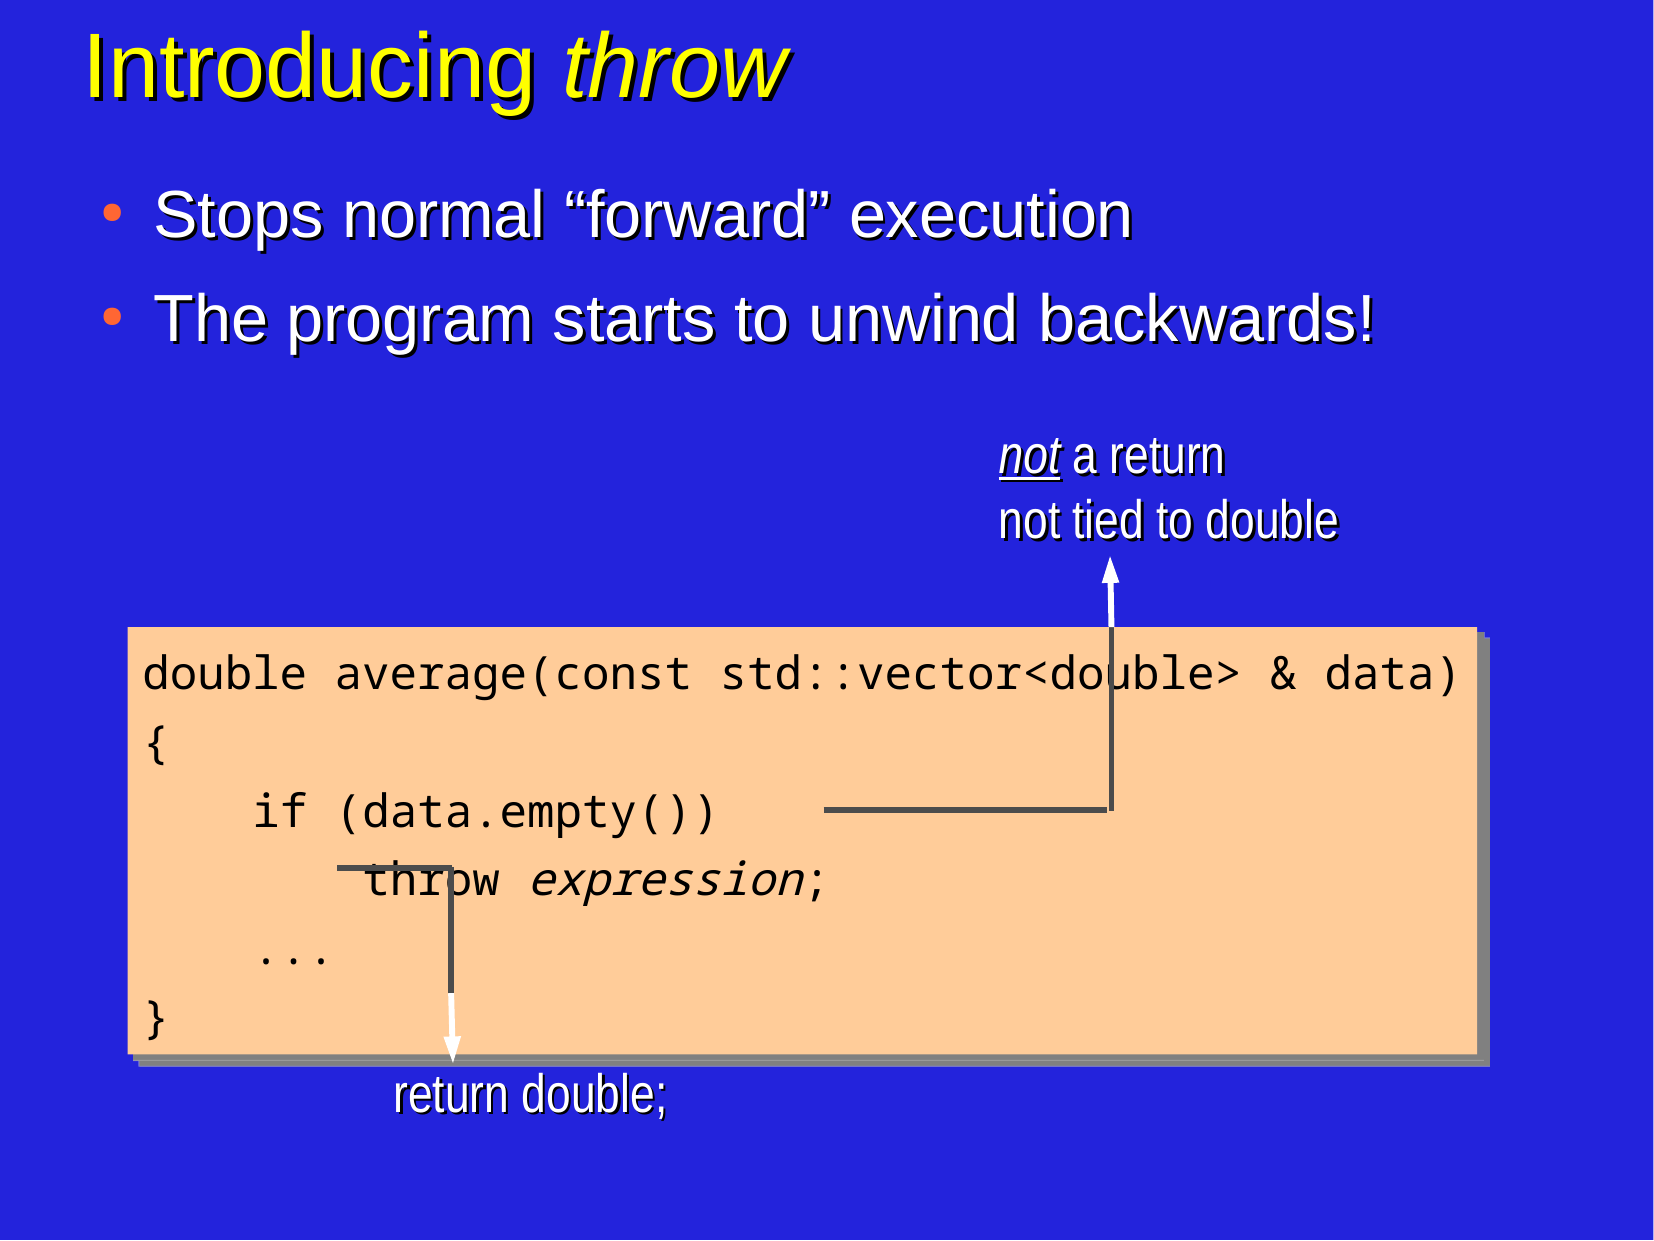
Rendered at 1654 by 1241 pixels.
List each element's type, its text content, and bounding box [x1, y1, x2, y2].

text_box return double; [378, 1050, 734, 1131]
text_box double average(const std::vector<double> & data) { if (data.empty()) throw expression; ... } [127, 627, 1478, 1055]
list Stops normal “forward” execution The program starts to unwind backwards! [82, 177, 1571, 1182]
text_box not a return not tied to double [984, 411, 1464, 558]
title Introducing throw [82, 2, 1571, 130]
